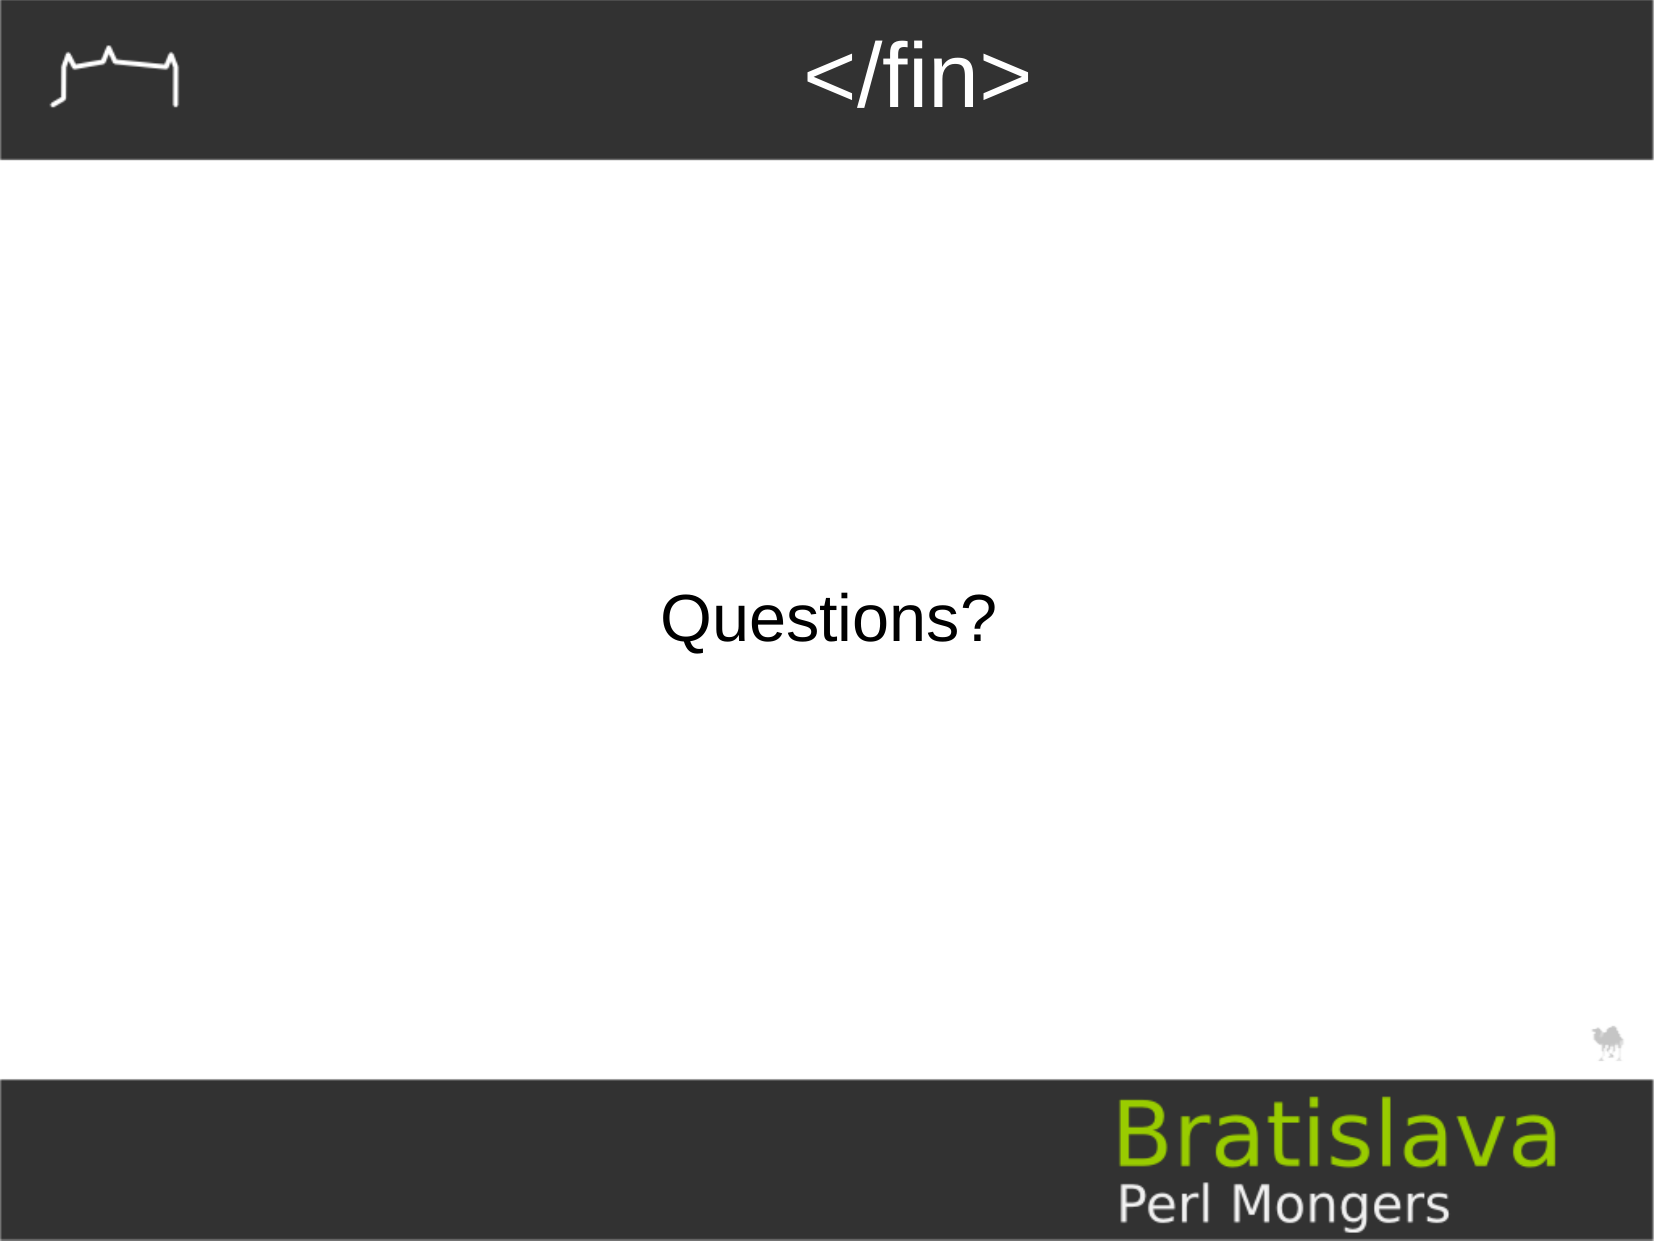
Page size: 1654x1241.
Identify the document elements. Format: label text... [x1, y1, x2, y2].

picture [0, 0, 1654, 1241]
subtitle Questions? [82, 187, 1576, 1051]
title </fin> [193, 24, 1645, 128]
